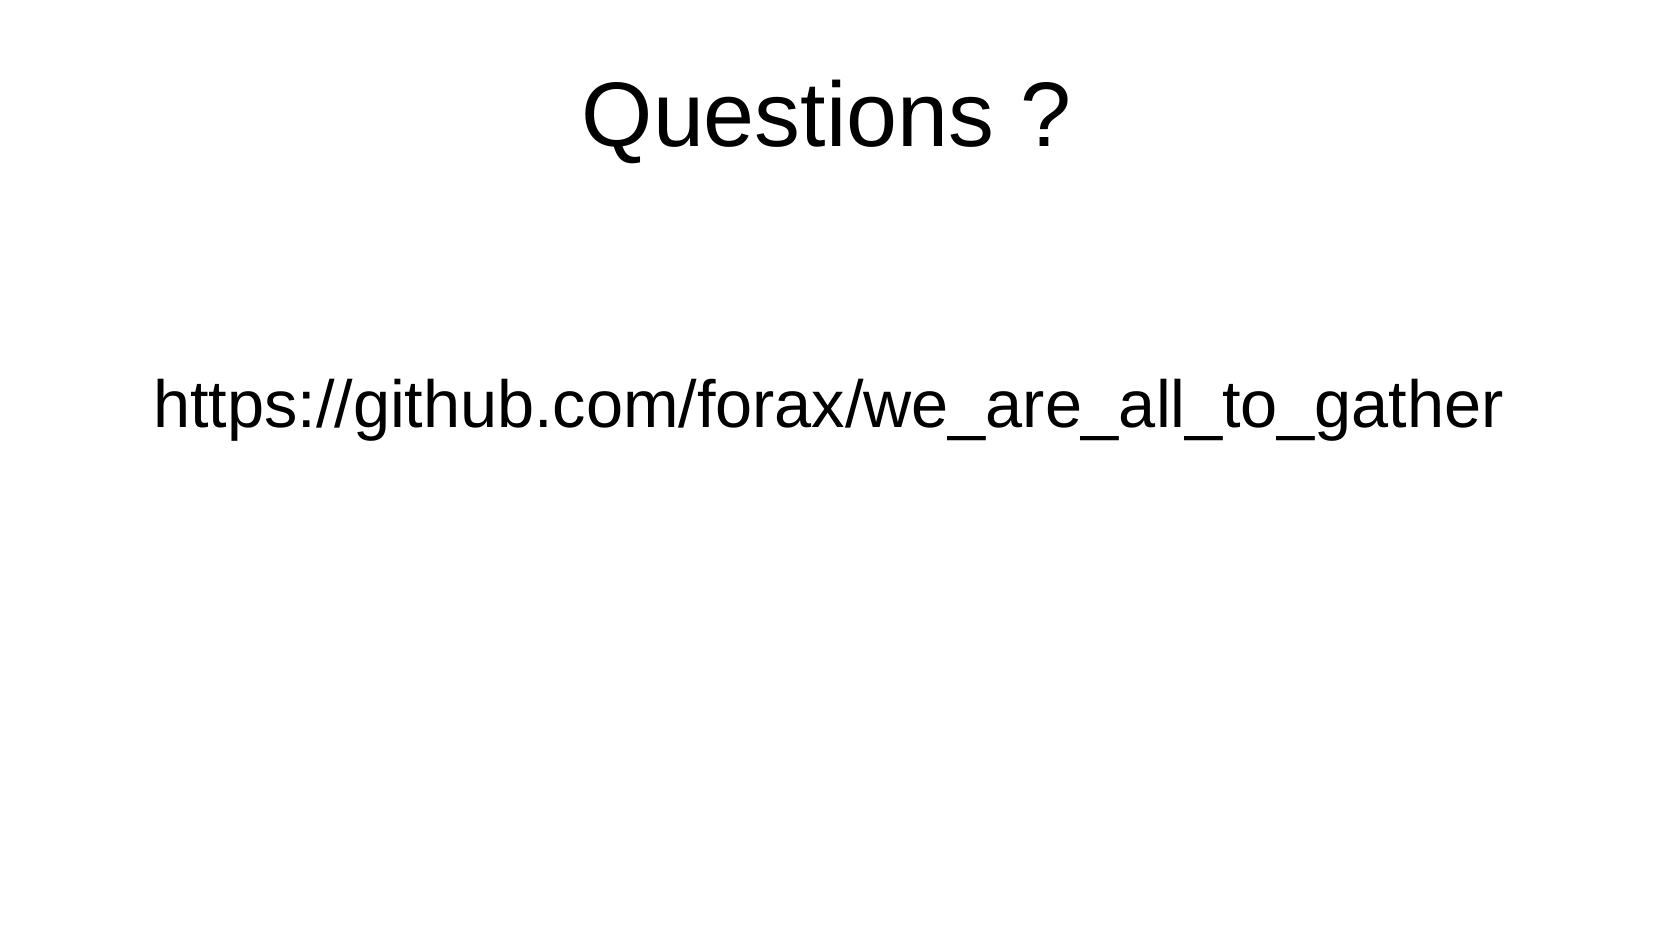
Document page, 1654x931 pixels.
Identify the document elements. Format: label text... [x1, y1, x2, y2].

title Questions ? [82, 37, 1571, 193]
list https://github.com/forax/we_are_all_to_gather [82, 217, 1571, 758]
